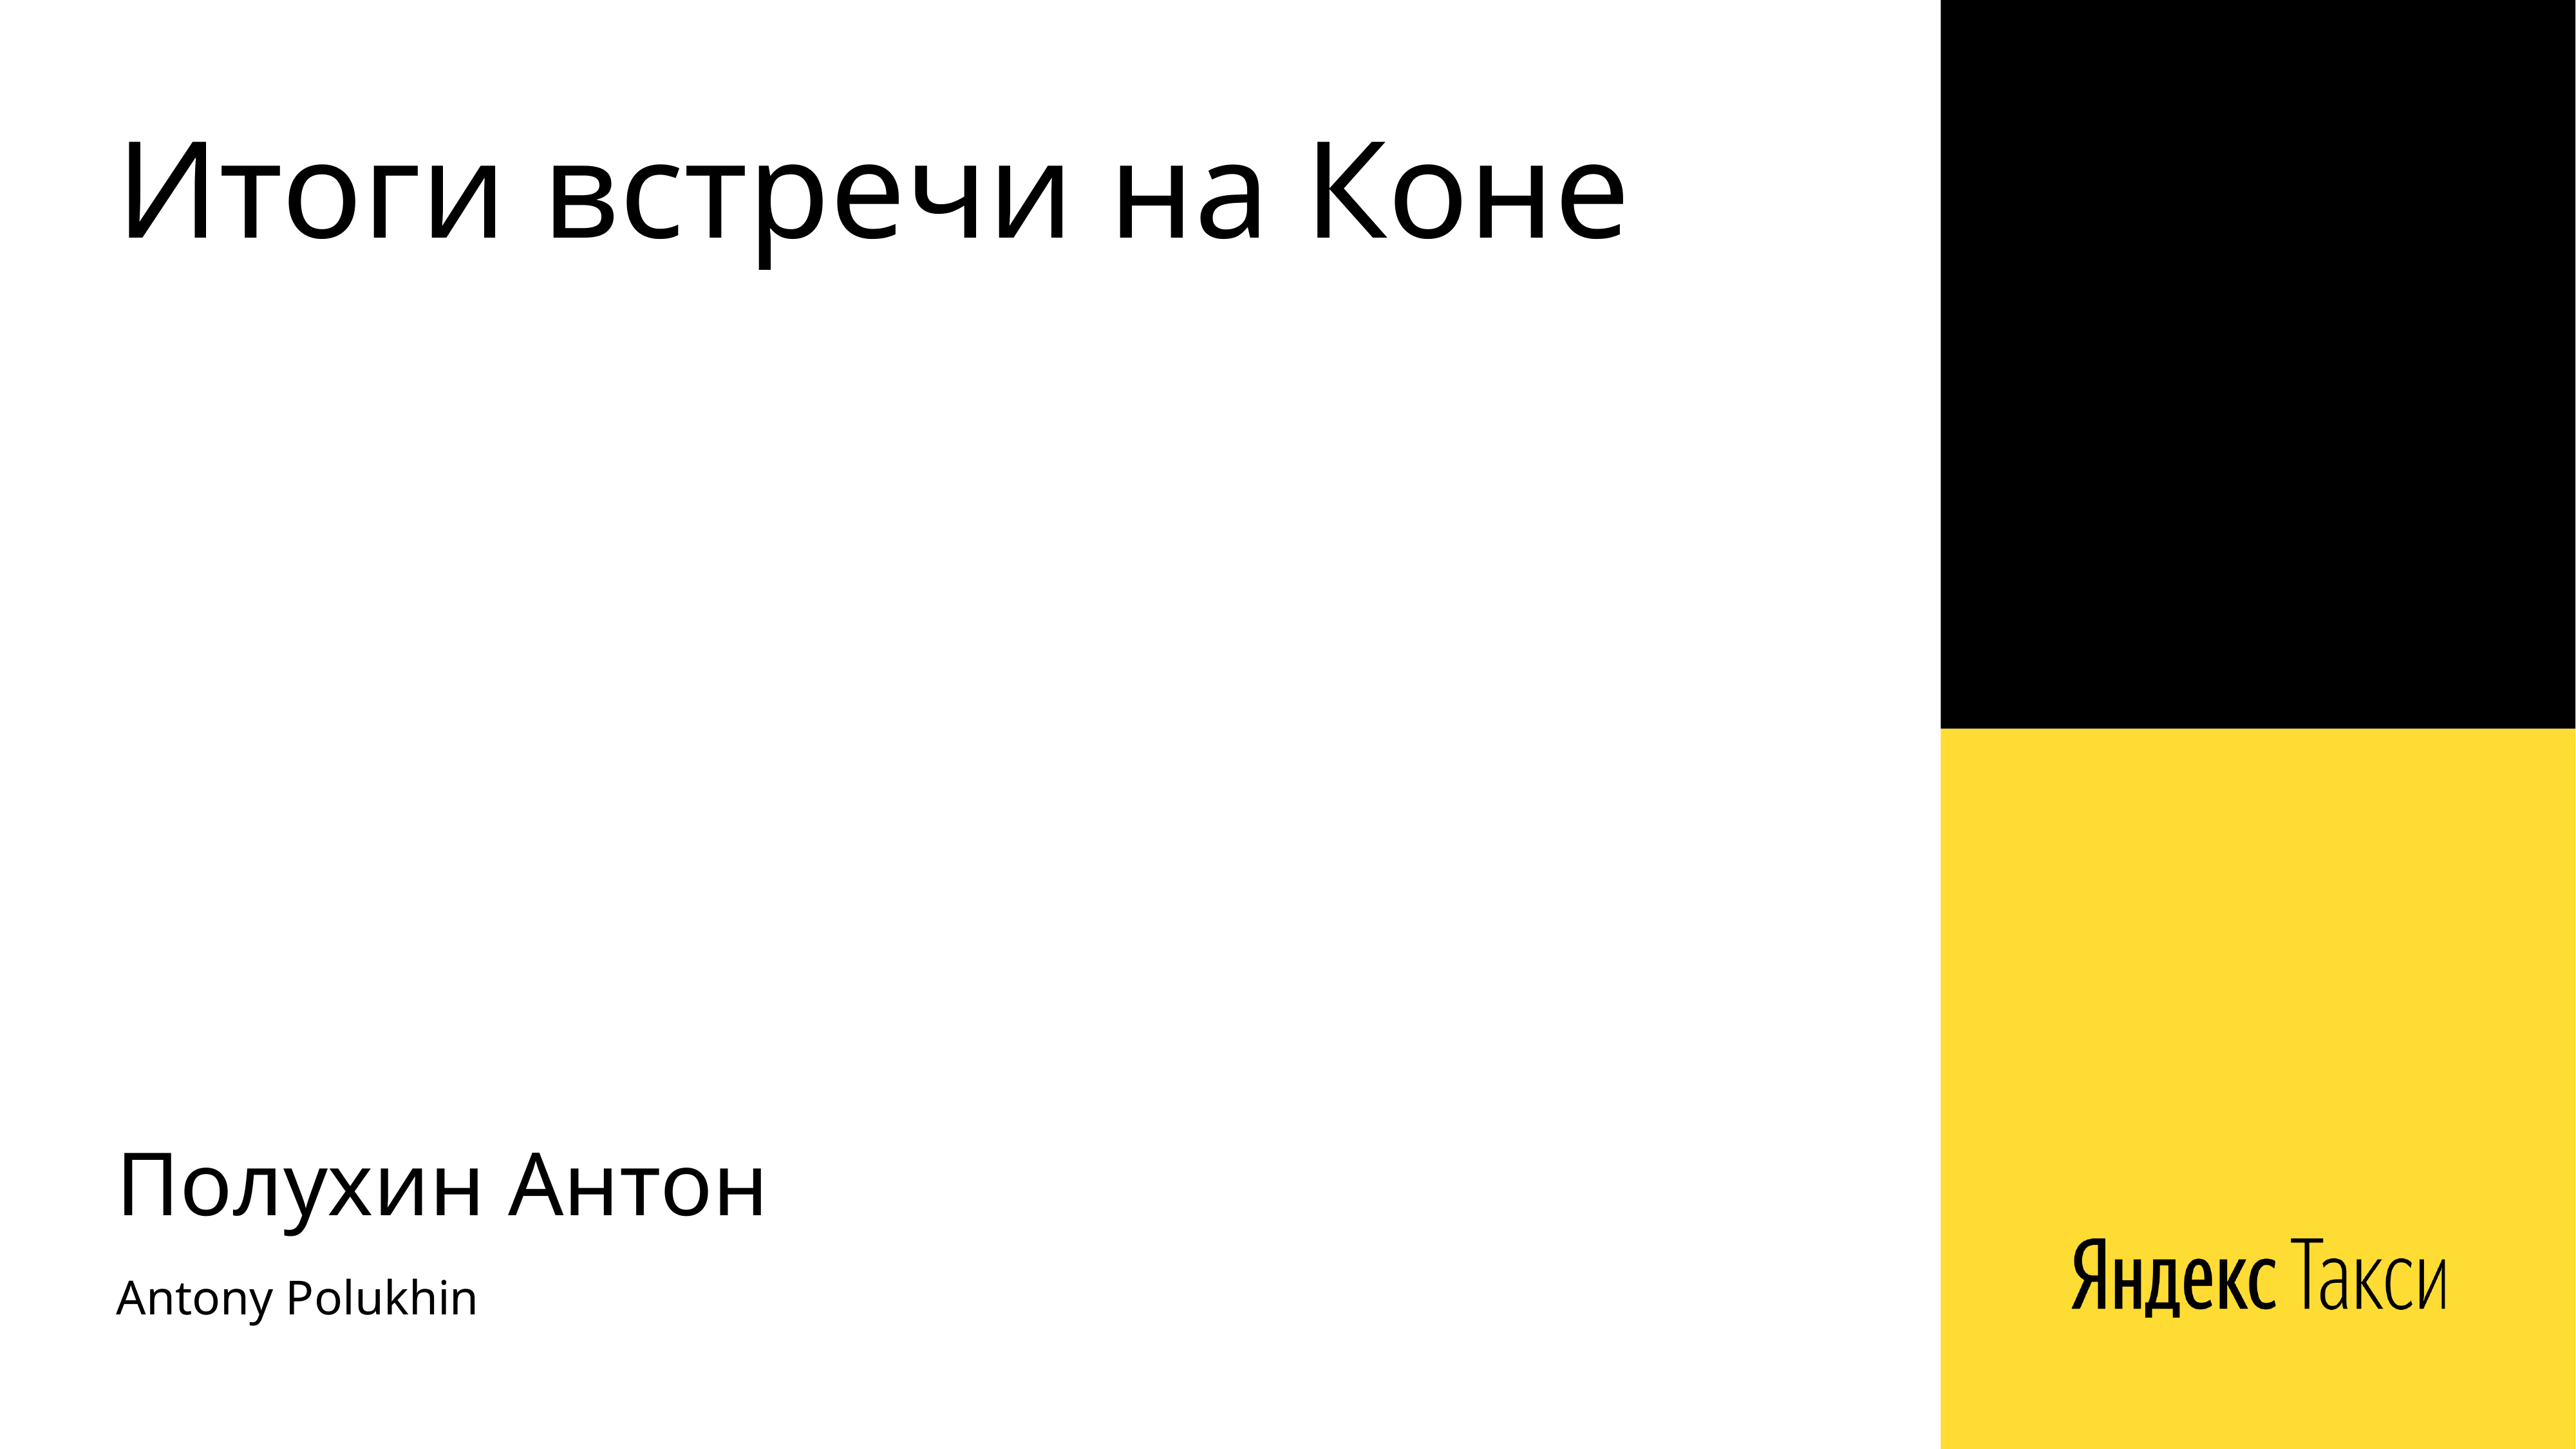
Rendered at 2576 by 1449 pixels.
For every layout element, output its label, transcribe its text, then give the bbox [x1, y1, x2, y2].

title Итоги встречи на Коне [107, 117, 1824, 737]
list Полухин Антон [107, 1073, 1813, 1238]
list Antony Polukhin [107, 1263, 1813, 1343]
